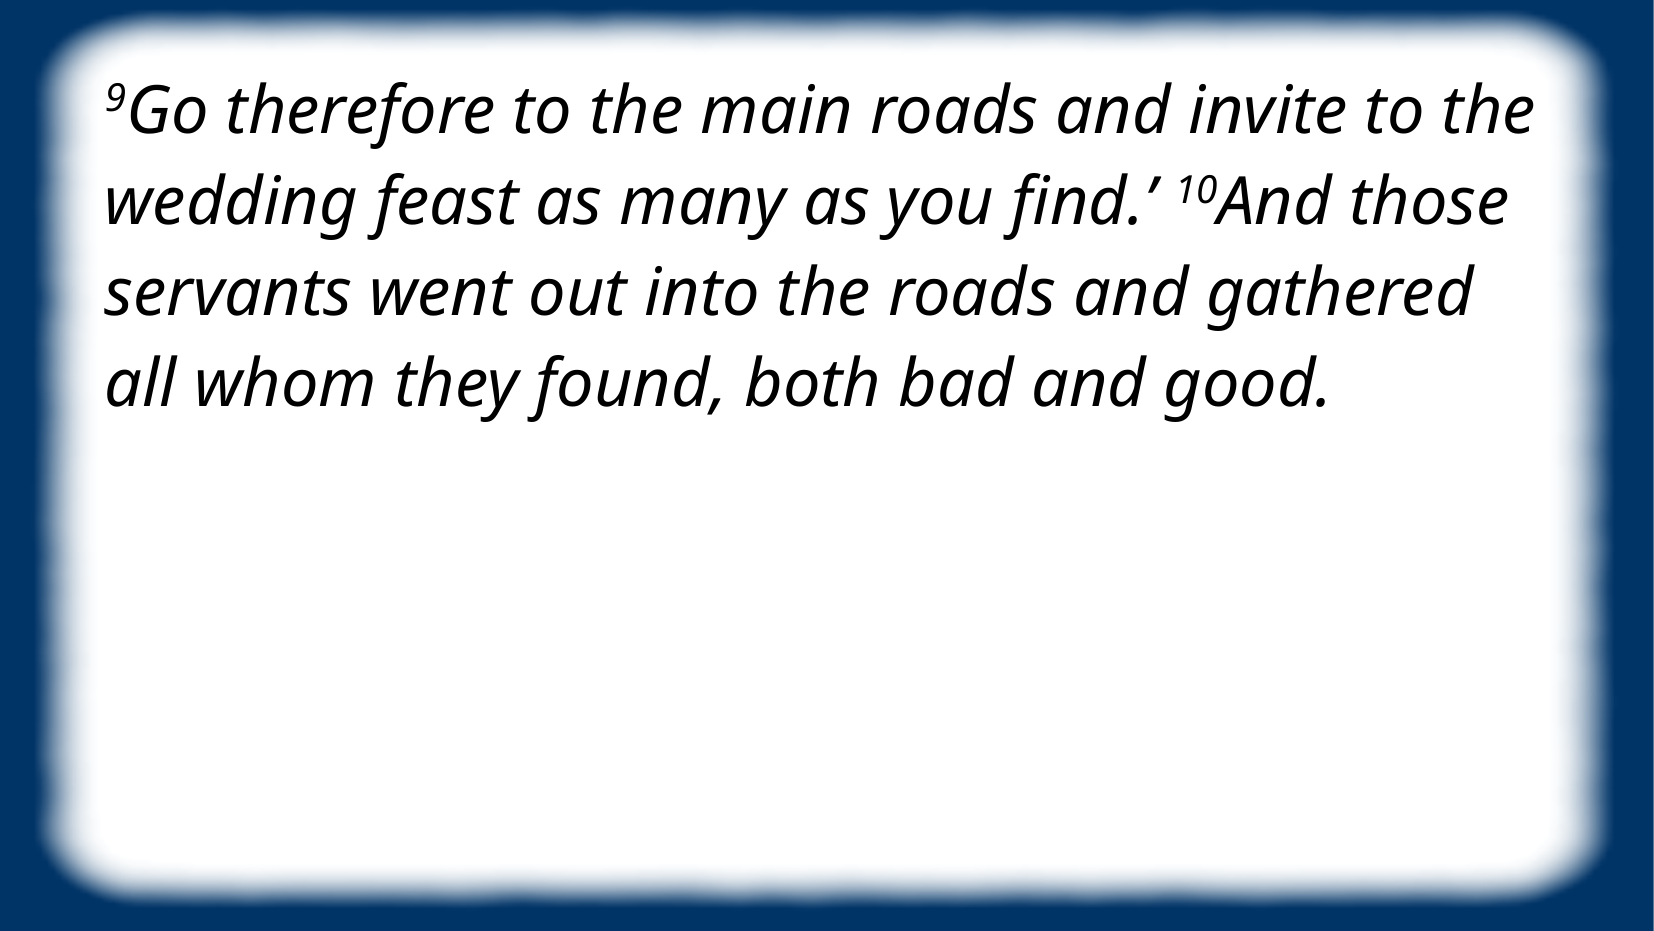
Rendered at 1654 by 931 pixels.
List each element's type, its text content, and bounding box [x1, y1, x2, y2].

picture [0, 0, 1654, 931]
text_box 9Go therefore to the main roads and invite to the wedding feast as many as you find.’ 10And those servants went out into the roads and gathered all whom they found, both bad and good. [90, 55, 1576, 451]
